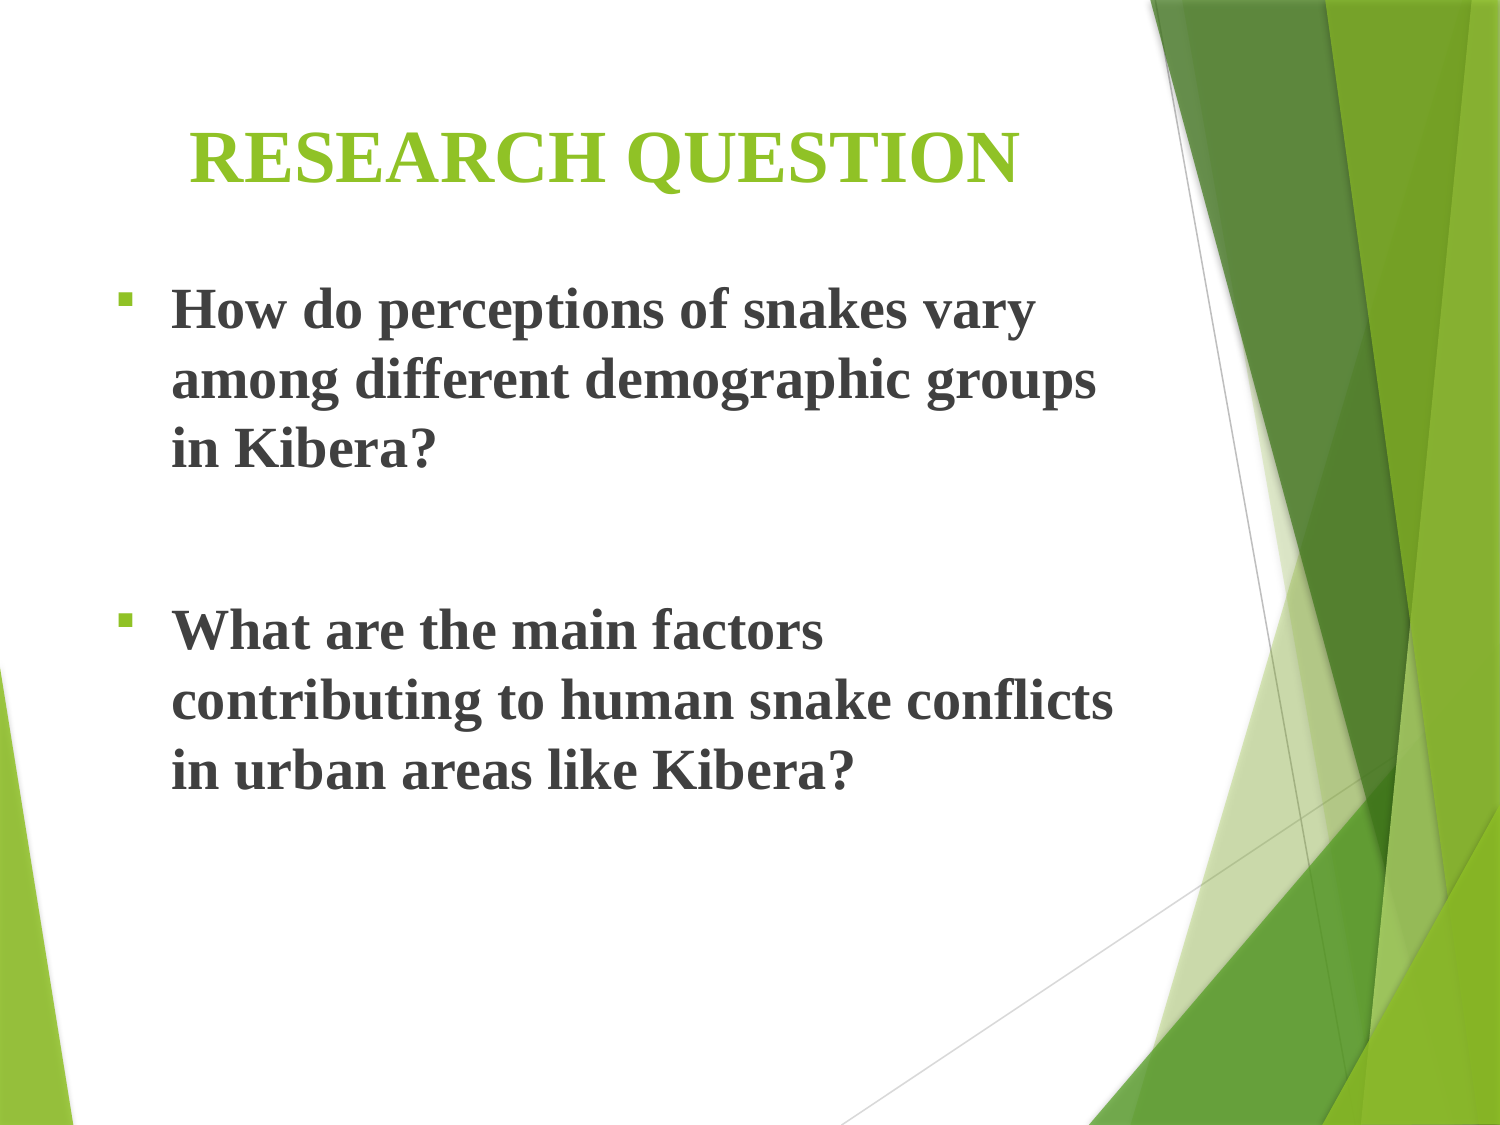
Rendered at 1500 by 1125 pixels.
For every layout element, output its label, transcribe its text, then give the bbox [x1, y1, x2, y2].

list How do perceptions of snakes vary among different demographic groups in Kibera? What are the main factors contributing to human snake conflicts in urban areas like Kibera? [99, 262, 1142, 992]
title RESEARCH QUESTION [174, 99, 1142, 262]
